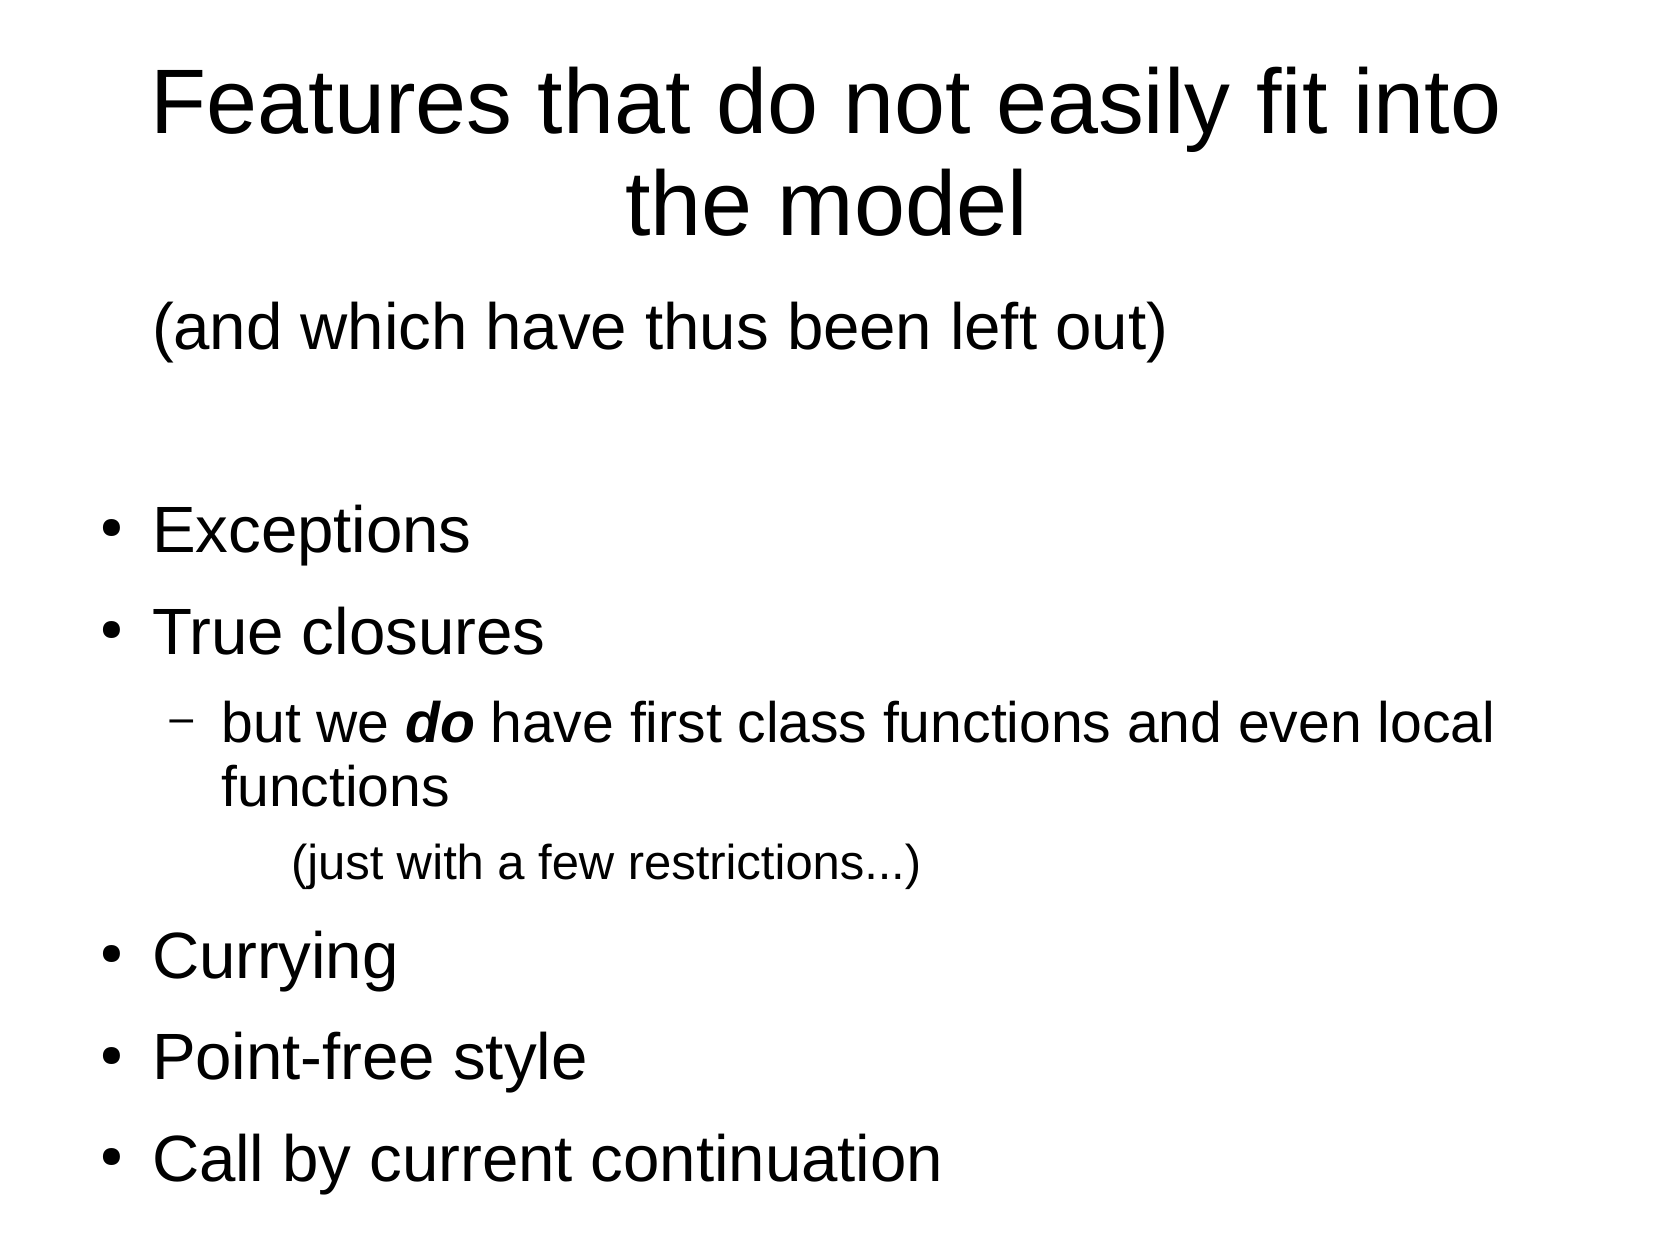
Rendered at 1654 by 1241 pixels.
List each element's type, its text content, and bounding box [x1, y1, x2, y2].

title Features that do not easily fit into the model [82, 49, 1571, 257]
list (and which have thus been left out) Exceptions True closures but we do have first class functions and even local functions (just with a few restrictions...) Currying Point-free style Call by current continuation [82, 290, 1571, 1205]
